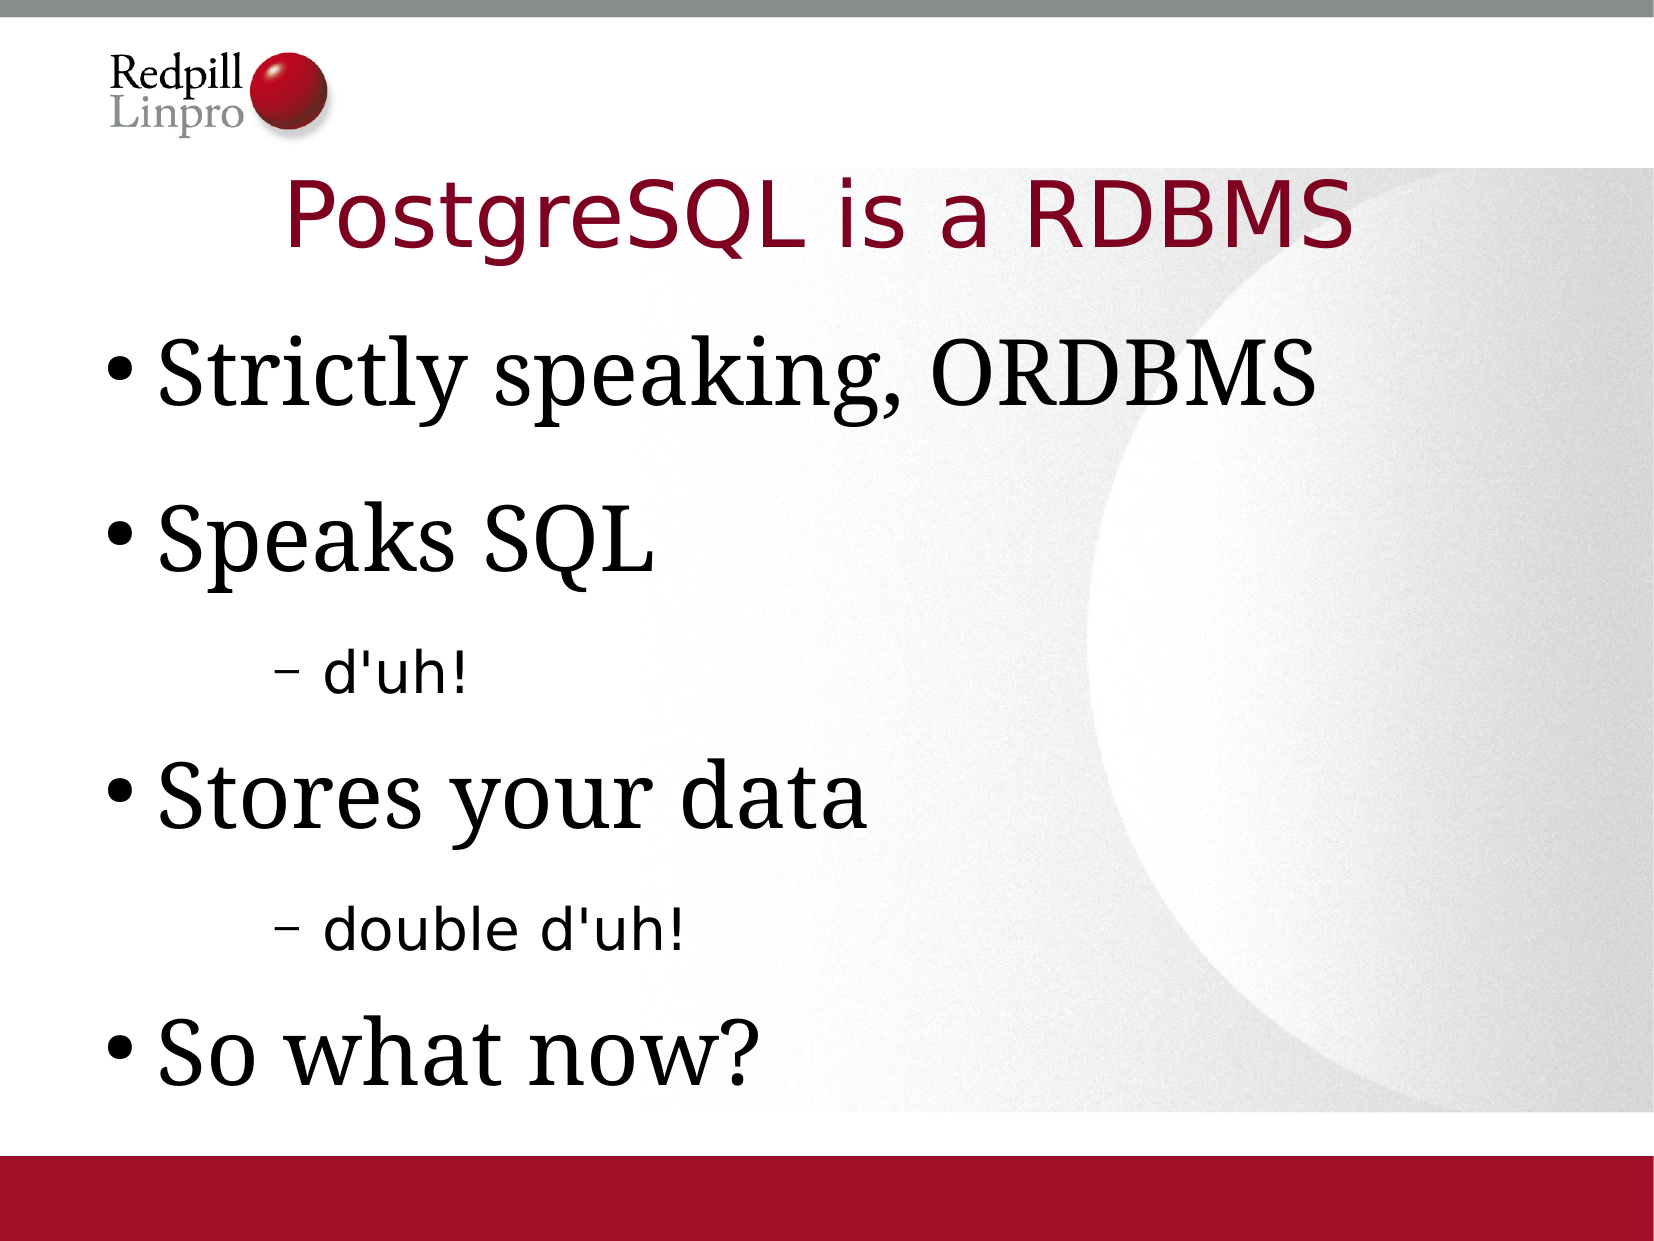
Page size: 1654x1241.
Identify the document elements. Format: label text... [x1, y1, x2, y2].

picture [0, 0, 1654, 1241]
list Strictly speaking, ORDBMS Speaks SQL d'uh! Stores your data double d'uh! So what now? [85, 307, 1574, 1112]
title PostgreSQL is a RDBMS [76, 140, 1565, 293]
